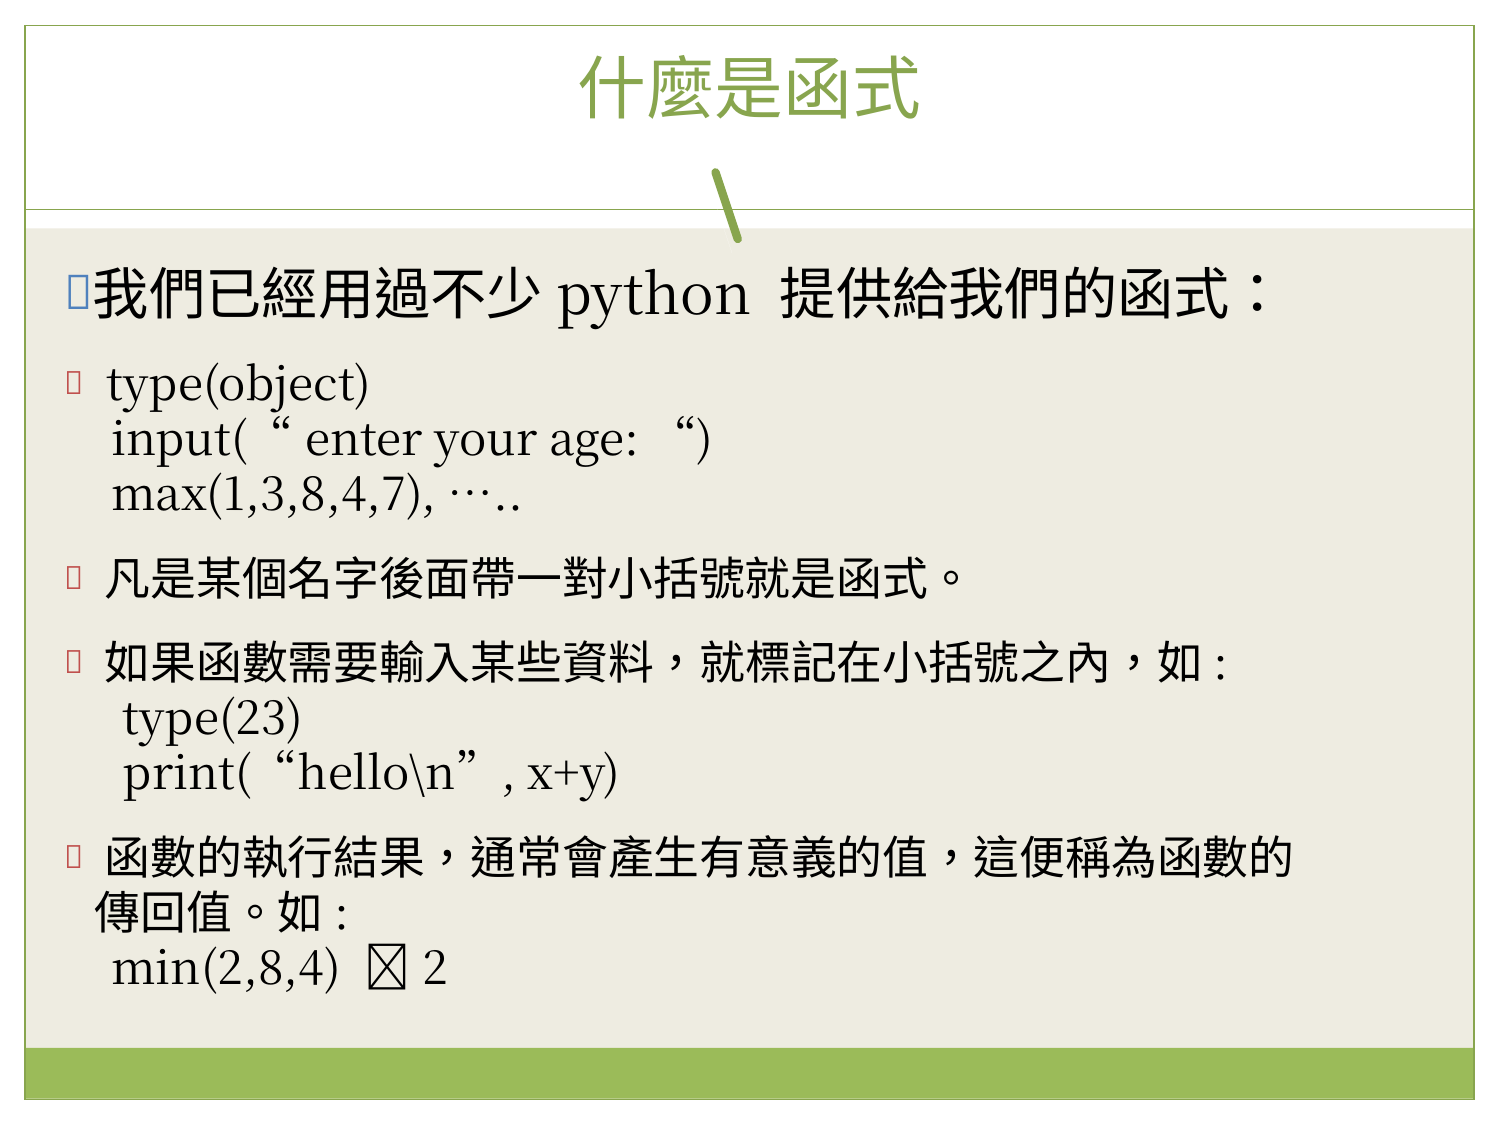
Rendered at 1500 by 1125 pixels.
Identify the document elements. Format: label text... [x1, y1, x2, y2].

list 我們已經用過不少python 提供給我們的函式： type(object) input(“ enter your age: “) max(1,3,8,4,7), ….. 凡是某個名字後面帶一對小括號就是函式。 如果函數需要輸入某些資料，就標記在小括號之內，如: type(23) print(“hello\n”, x+y) 函數的執行結果，通常會產生有意義的值，這便稱為函數的 傳回值。如: min(2,8,4)  2 [49, 250, 1445, 1047]
title 什麼是函式 [49, 37, 1450, 162]
